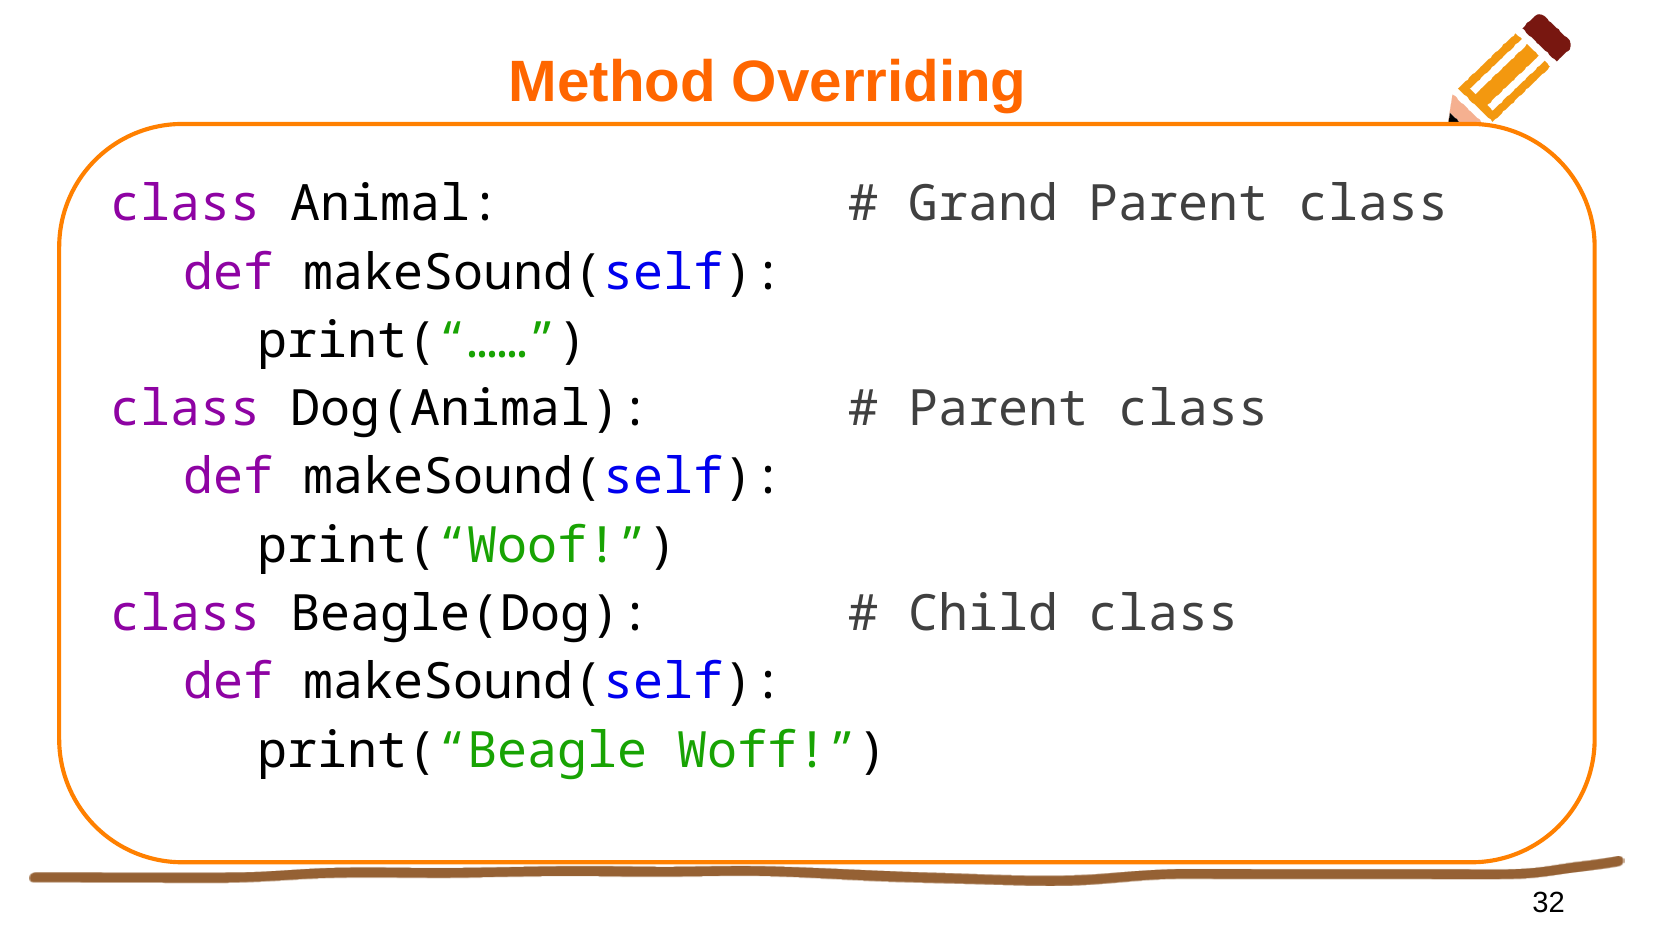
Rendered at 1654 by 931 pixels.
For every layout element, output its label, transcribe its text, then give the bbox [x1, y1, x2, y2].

text_box class Animal: # Grand Parent class def makeSound(self): print(“……”) class Dog(Animal): # Parent class def makeSound(self): print(“Woof!”) class Beagle(Dog): # Child class def makeSound(self): print(“Beagle Woff!”) [59, 123, 1595, 863]
title Method Overriding [88, 29, 1447, 133]
picture [29, 856, 1625, 886]
picture [1446, 14, 1571, 133]
